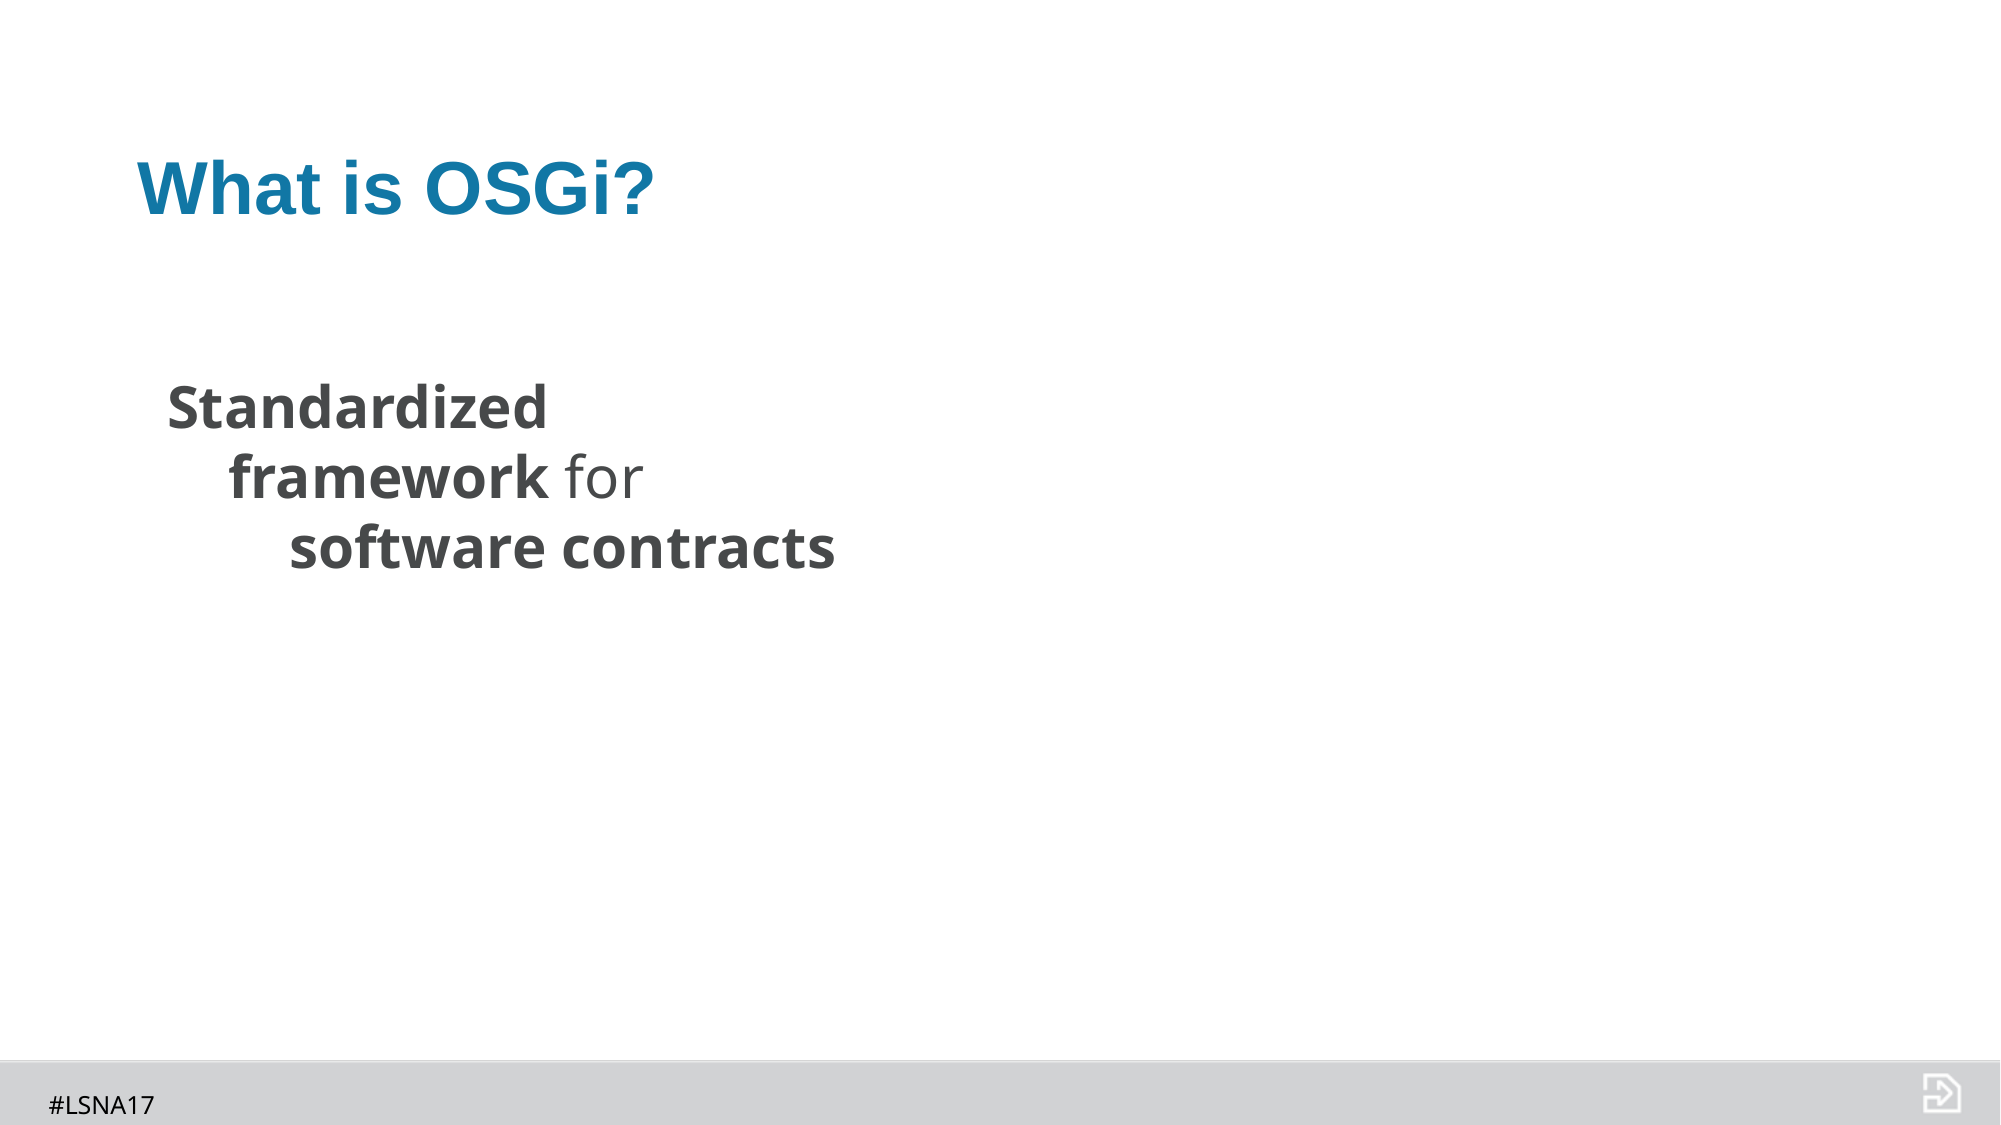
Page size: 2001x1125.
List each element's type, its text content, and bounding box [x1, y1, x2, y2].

title What is OSGi? [122, 142, 1600, 227]
picture [0, 0, 2001, 1125]
list Standardized framework for software contracts [122, 285, 1857, 995]
